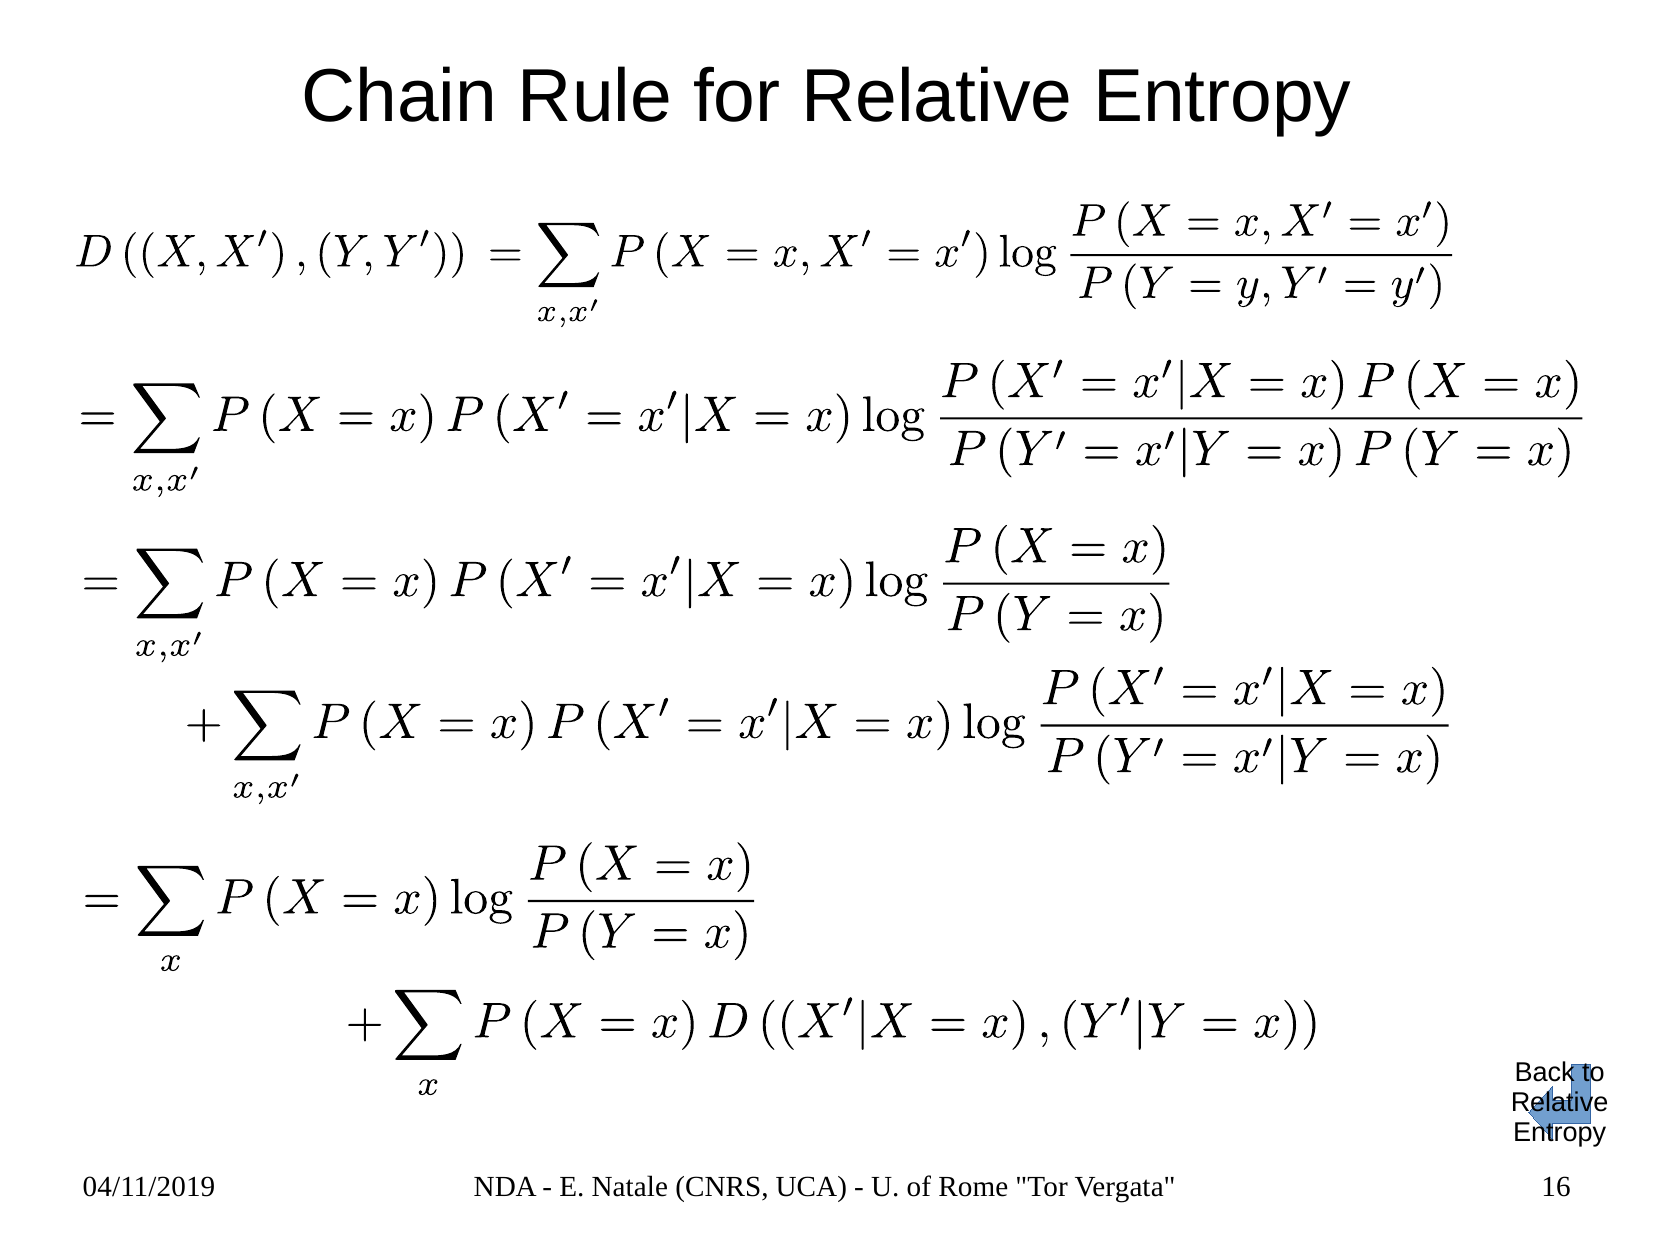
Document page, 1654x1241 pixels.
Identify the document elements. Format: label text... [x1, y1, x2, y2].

title Chain Rule for Relative Entropy [82, 37, 1571, 154]
text_box [80, 359, 1583, 498]
text_box [186, 666, 1449, 805]
text_box Back to Relative Entropy [1528, 1064, 1591, 1134]
text_box [83, 524, 1170, 663]
text_box [84, 842, 755, 972]
text_box [347, 989, 1316, 1096]
text_box [75, 201, 1453, 328]
